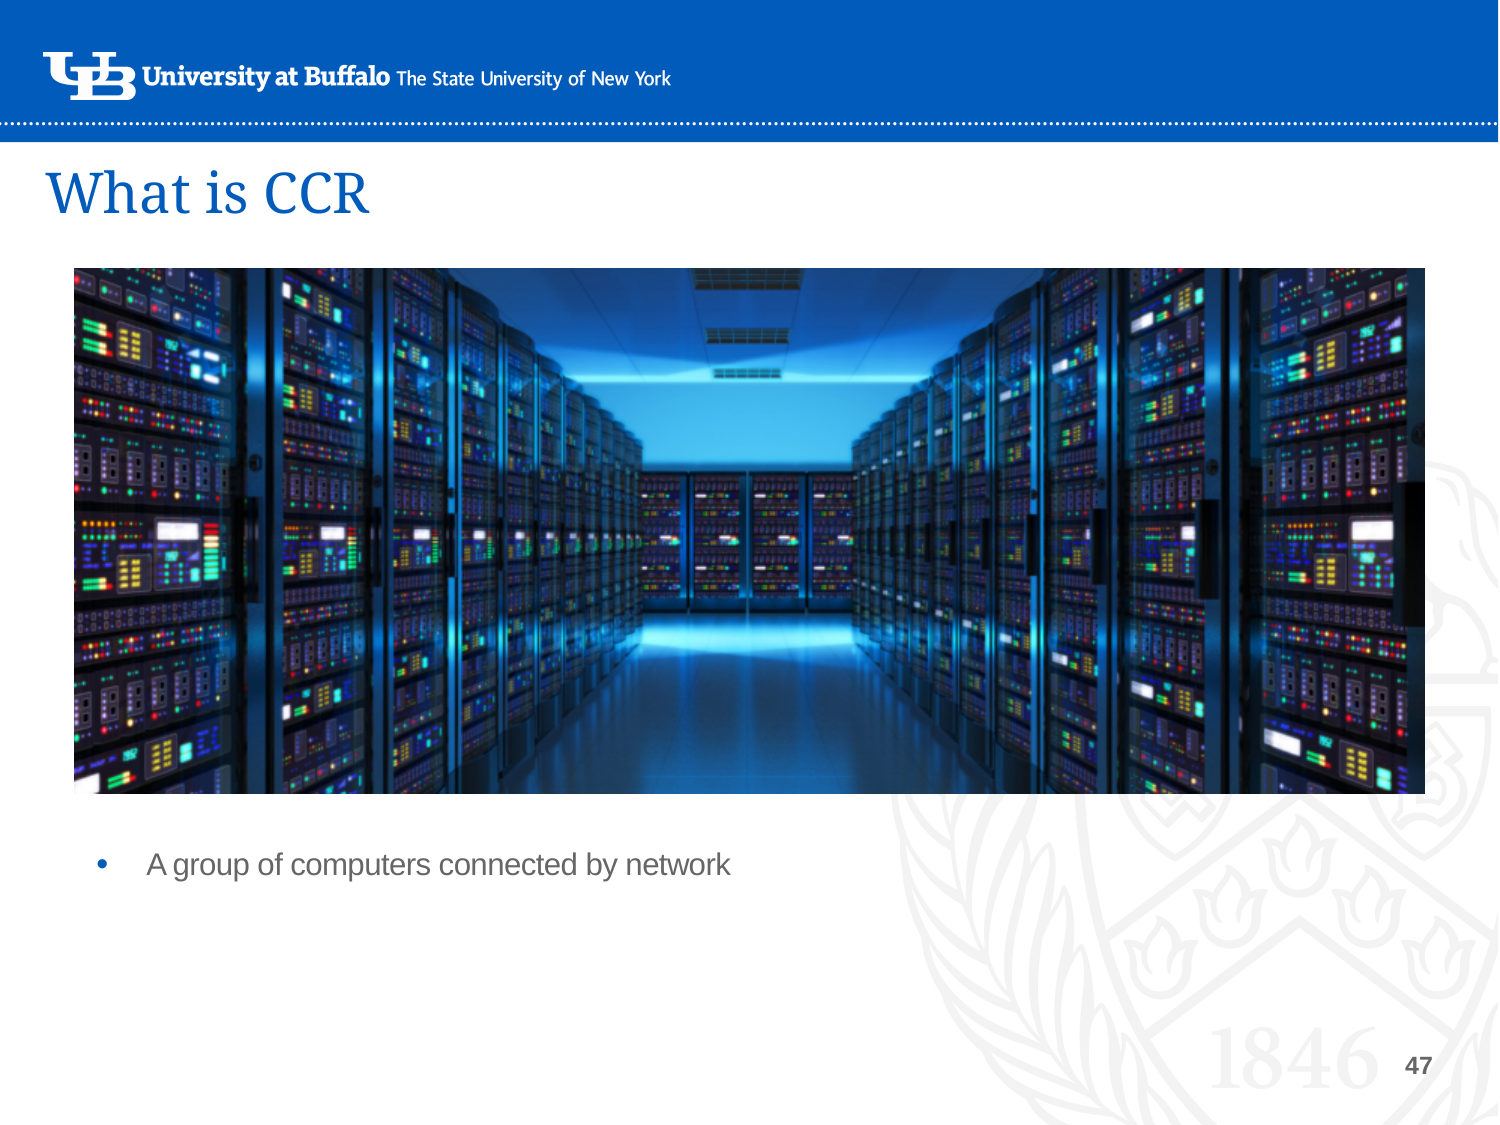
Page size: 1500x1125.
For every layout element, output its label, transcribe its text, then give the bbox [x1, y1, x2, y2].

title What is CCR [30, 153, 1387, 233]
picture [0, 0, 1499, 1125]
list A group of computers connected by network [60, 833, 1306, 976]
